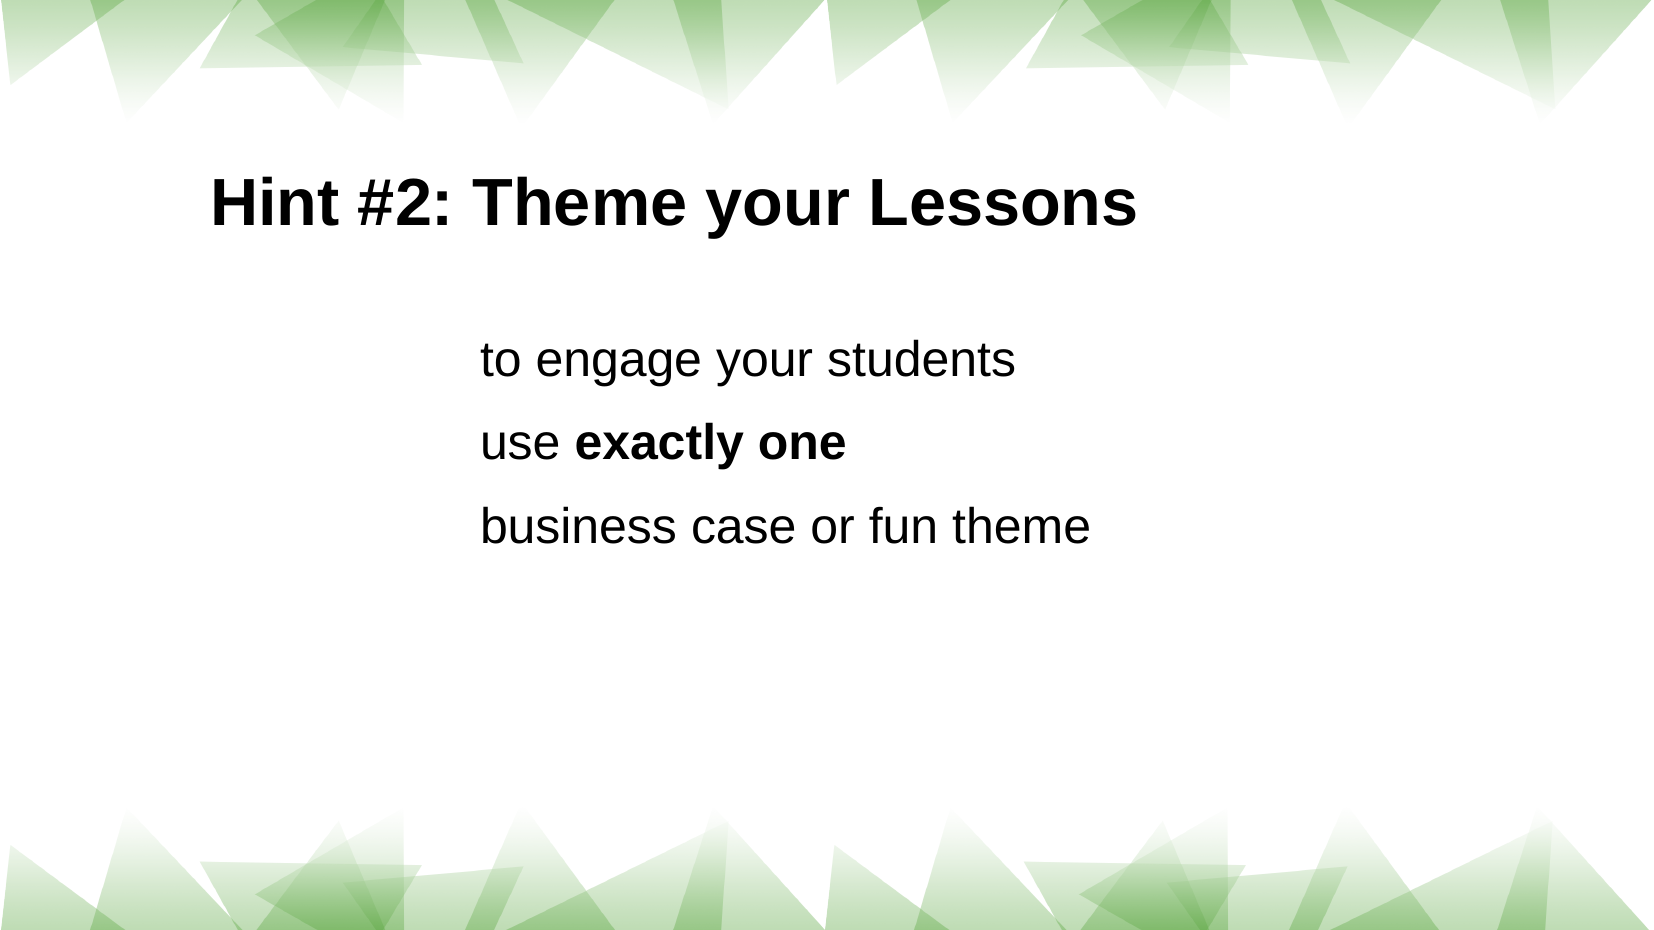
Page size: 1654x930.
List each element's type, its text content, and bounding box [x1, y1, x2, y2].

title Hint #2: Theme your Lessons [210, 150, 1576, 256]
picture [0, 0, 1653, 128]
picture [0, 802, 1651, 930]
title to engage your students use exactly one business case or fun theme [480, 303, 1653, 555]
